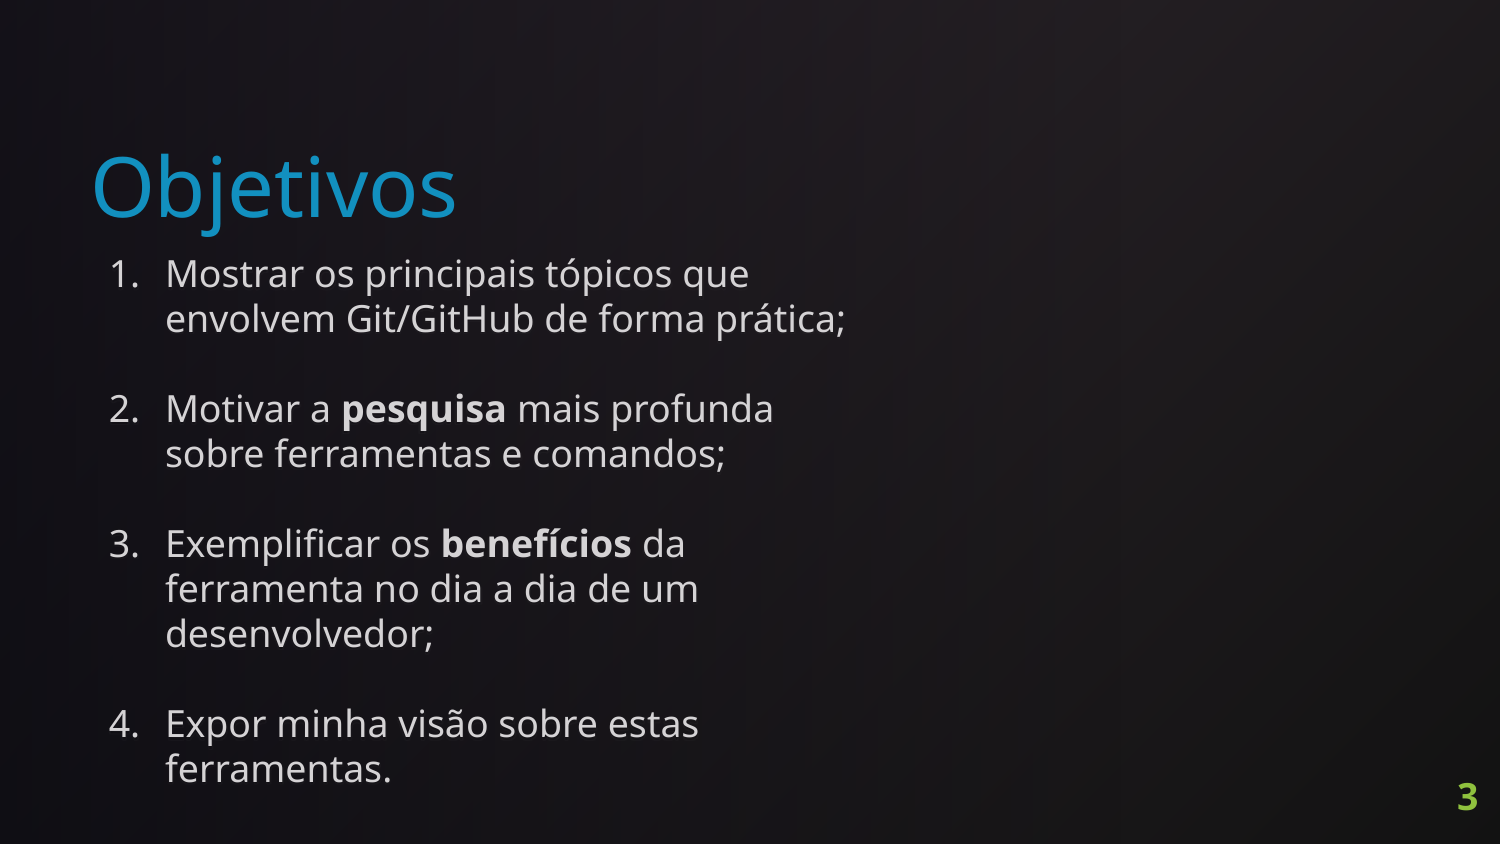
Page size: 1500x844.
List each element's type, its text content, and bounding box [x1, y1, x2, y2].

slide_number <number> [1407, 752, 1494, 844]
title Objetivos [75, 71, 1140, 249]
list Mostrar os principais tópicos que envolvem Git/GitHub de forma prática; Motivar a pesquisa mais profunda sobre ferramentas e comandos; Exemplificar os benefícios da ferramenta no dia a dia de um desenvolvedor; Expor minha visão sobre estas ferramentas. [75, 234, 870, 785]
